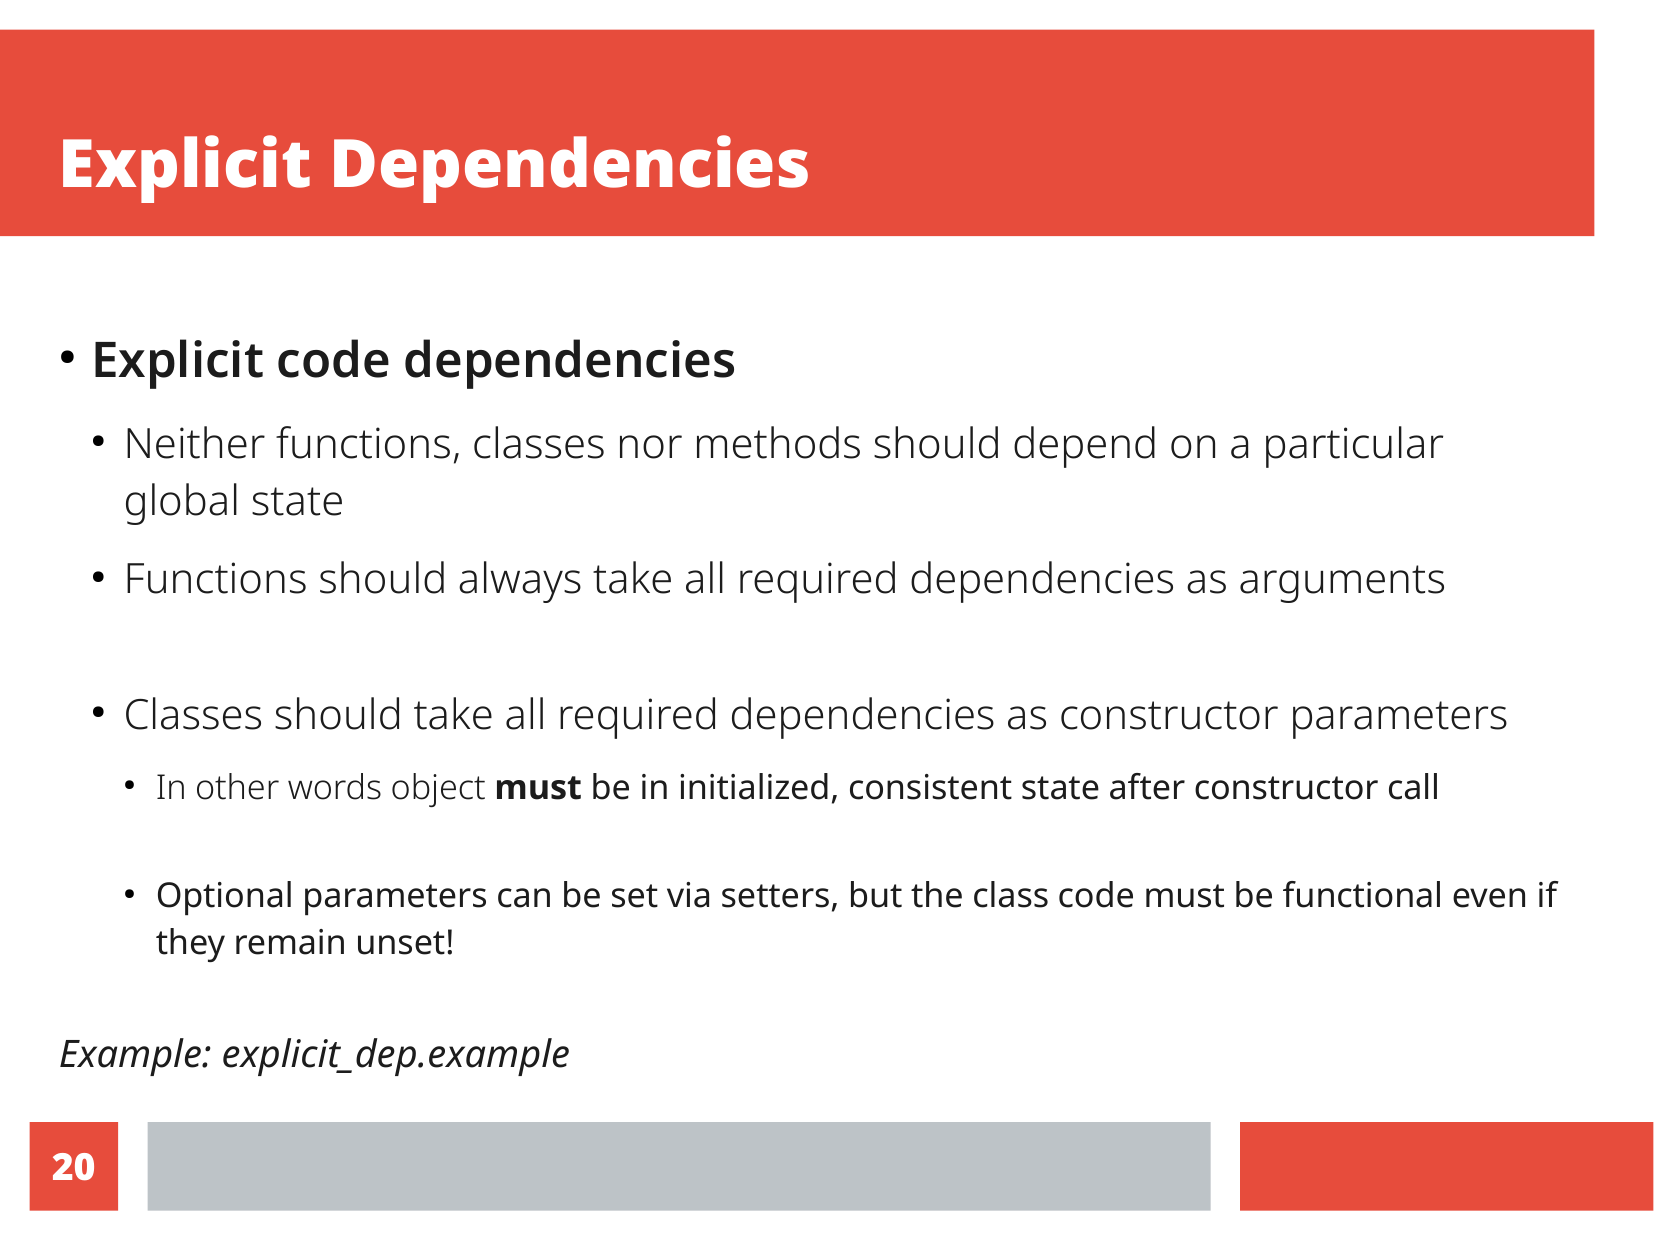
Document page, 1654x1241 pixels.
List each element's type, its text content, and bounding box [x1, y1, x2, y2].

title Explicit Dependencies [59, 59, 1595, 207]
list Explicit code dependencies Neither functions, classes nor methods should depend on a particular global state Functions should always take all required dependencies as arguments Classes should take all required dependencies as constructor parameters In other words object must be in initialized, consistent state after constructor call Optional parameters can be set via setters, but the class code must be functional even if they remain unset! Example: explicit_dep.example [59, 324, 1565, 1093]
